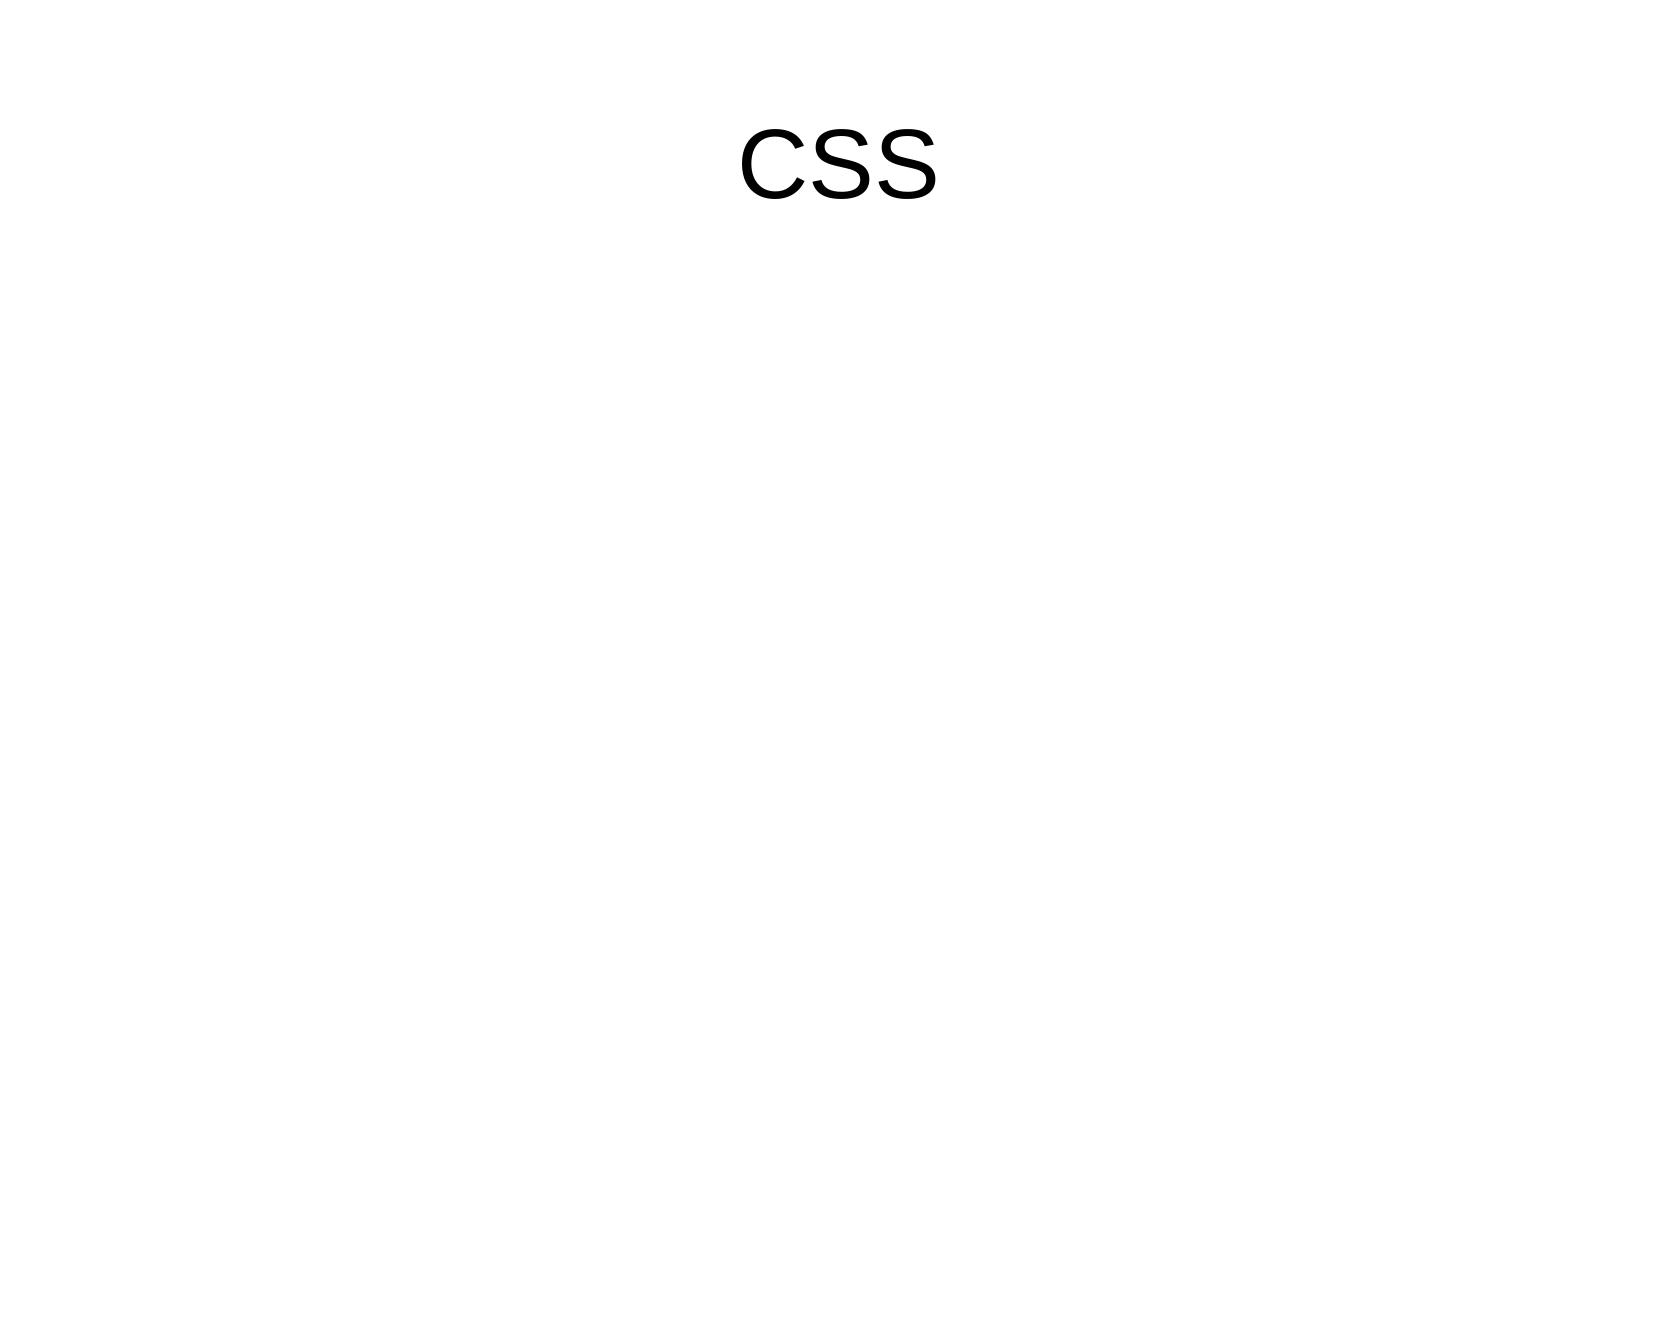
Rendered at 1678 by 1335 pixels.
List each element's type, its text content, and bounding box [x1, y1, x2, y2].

title CSS [83, 53, 1594, 276]
